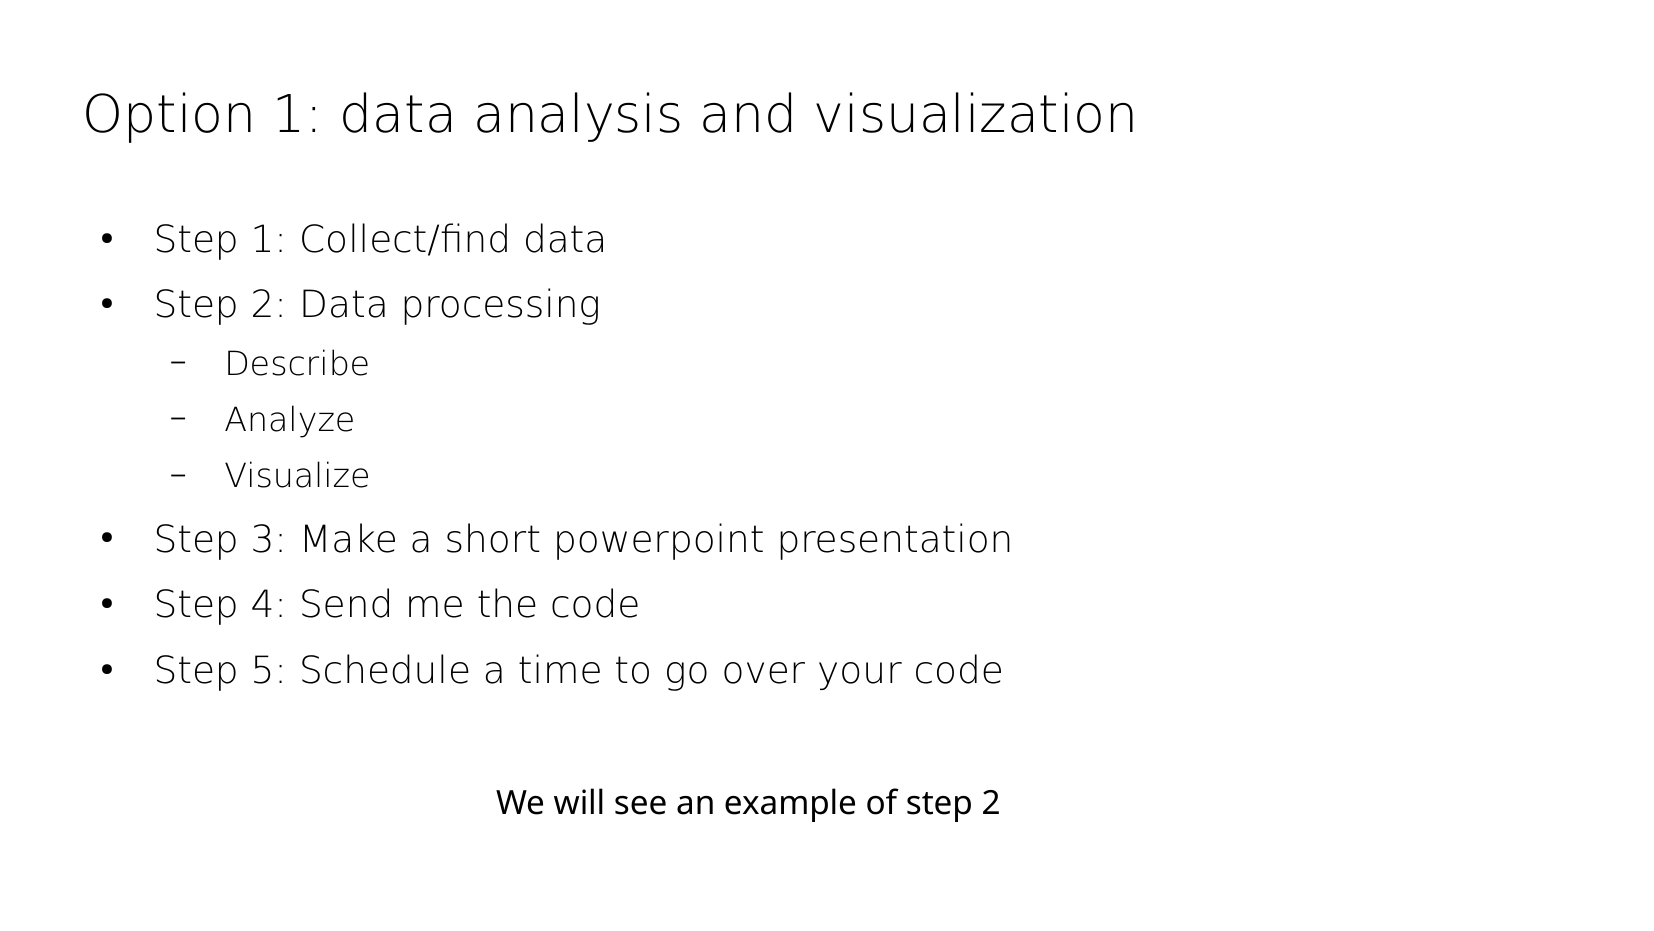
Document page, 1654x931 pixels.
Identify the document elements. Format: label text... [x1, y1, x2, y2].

text_box We will see an example of step 2 [207, 771, 1291, 825]
list Step 1: Collect/find data Step 2: Data processing Describe Analyze Visualize Step 3: Make a short powerpoint presentation Step 4: Send me the code Step 5: Schedule a time to go over your code [82, 217, 1571, 758]
title Option 1: data analysis and visualization [82, 37, 1571, 193]
